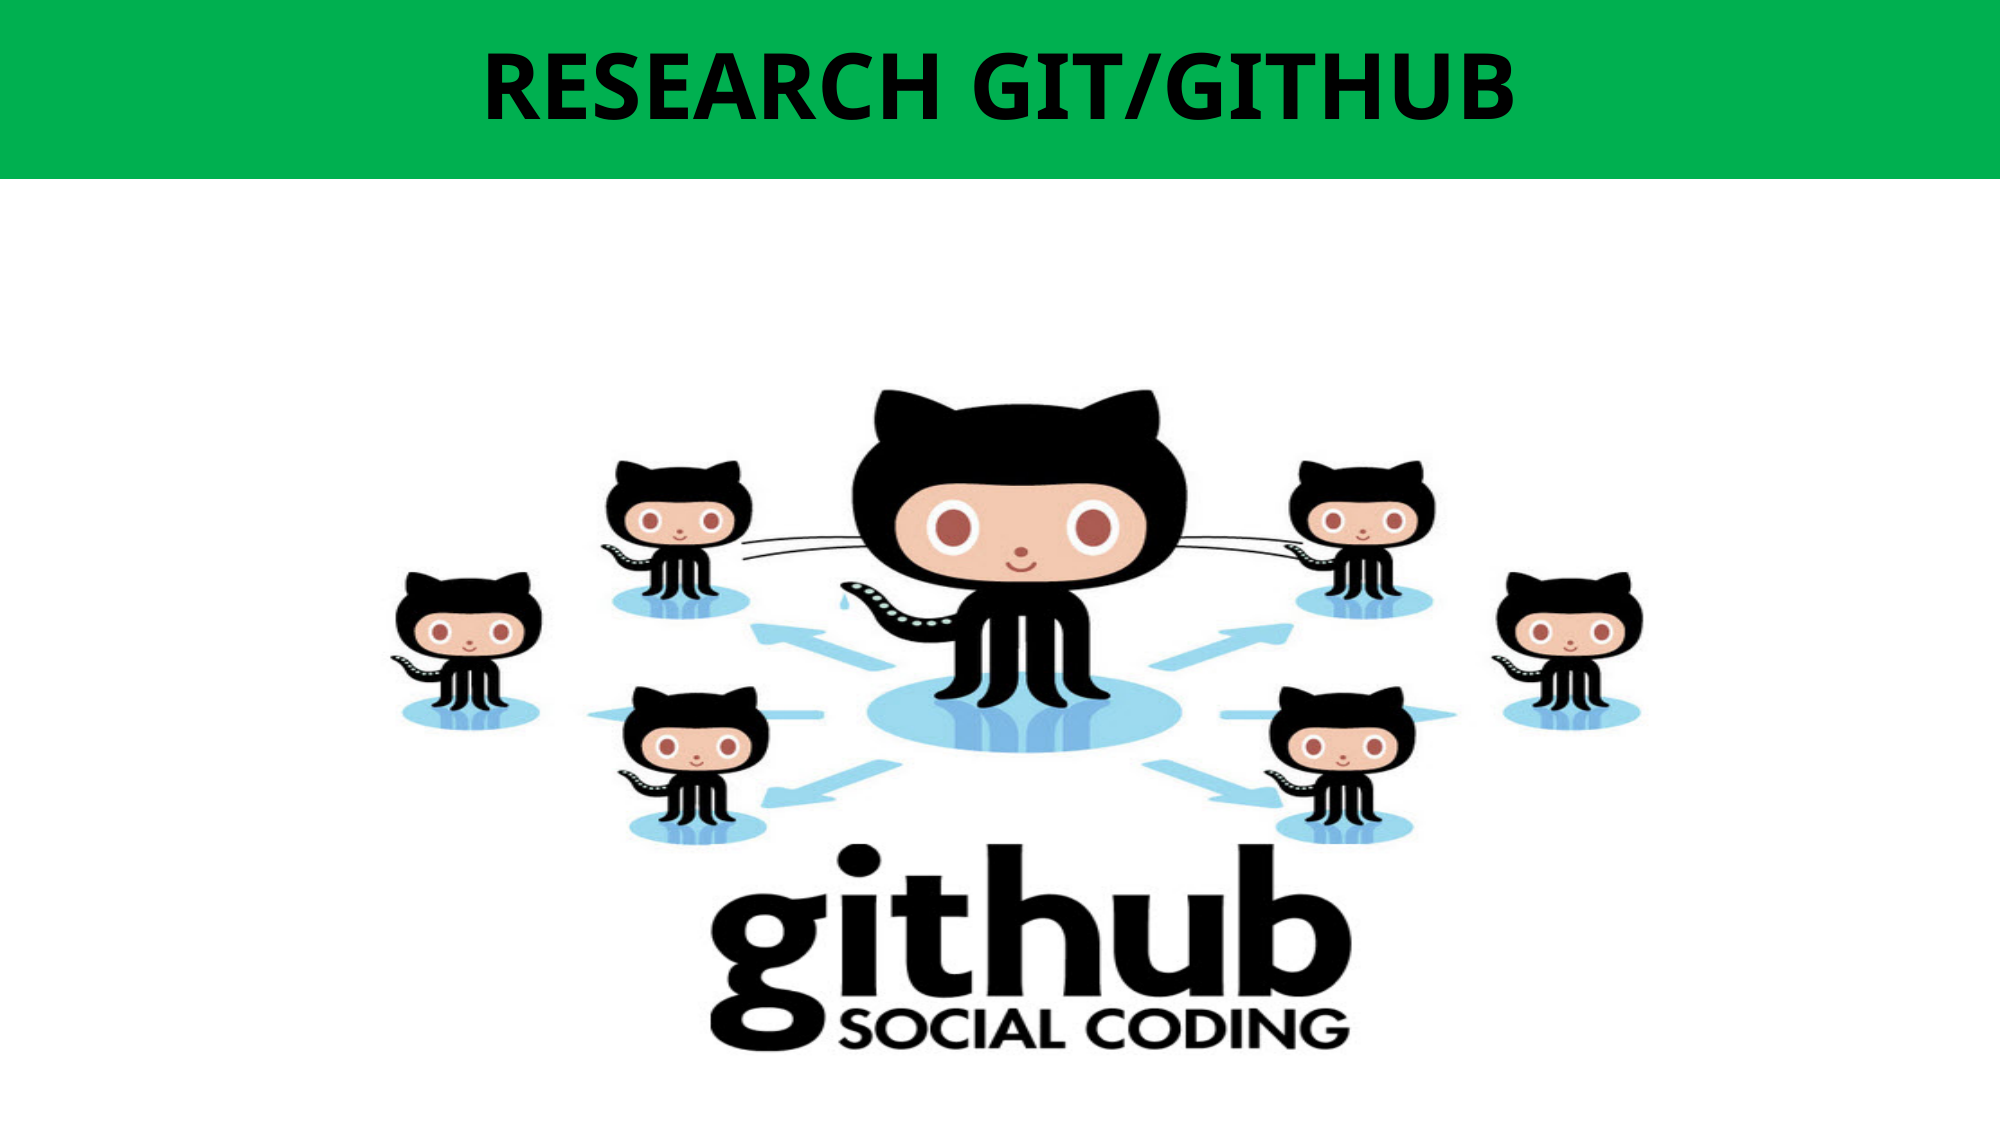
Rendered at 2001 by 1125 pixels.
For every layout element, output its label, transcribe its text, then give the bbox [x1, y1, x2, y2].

picture [137, 238, 1863, 1067]
title RESEARCH GIT/GITHUB [0, 0, 2000, 179]
